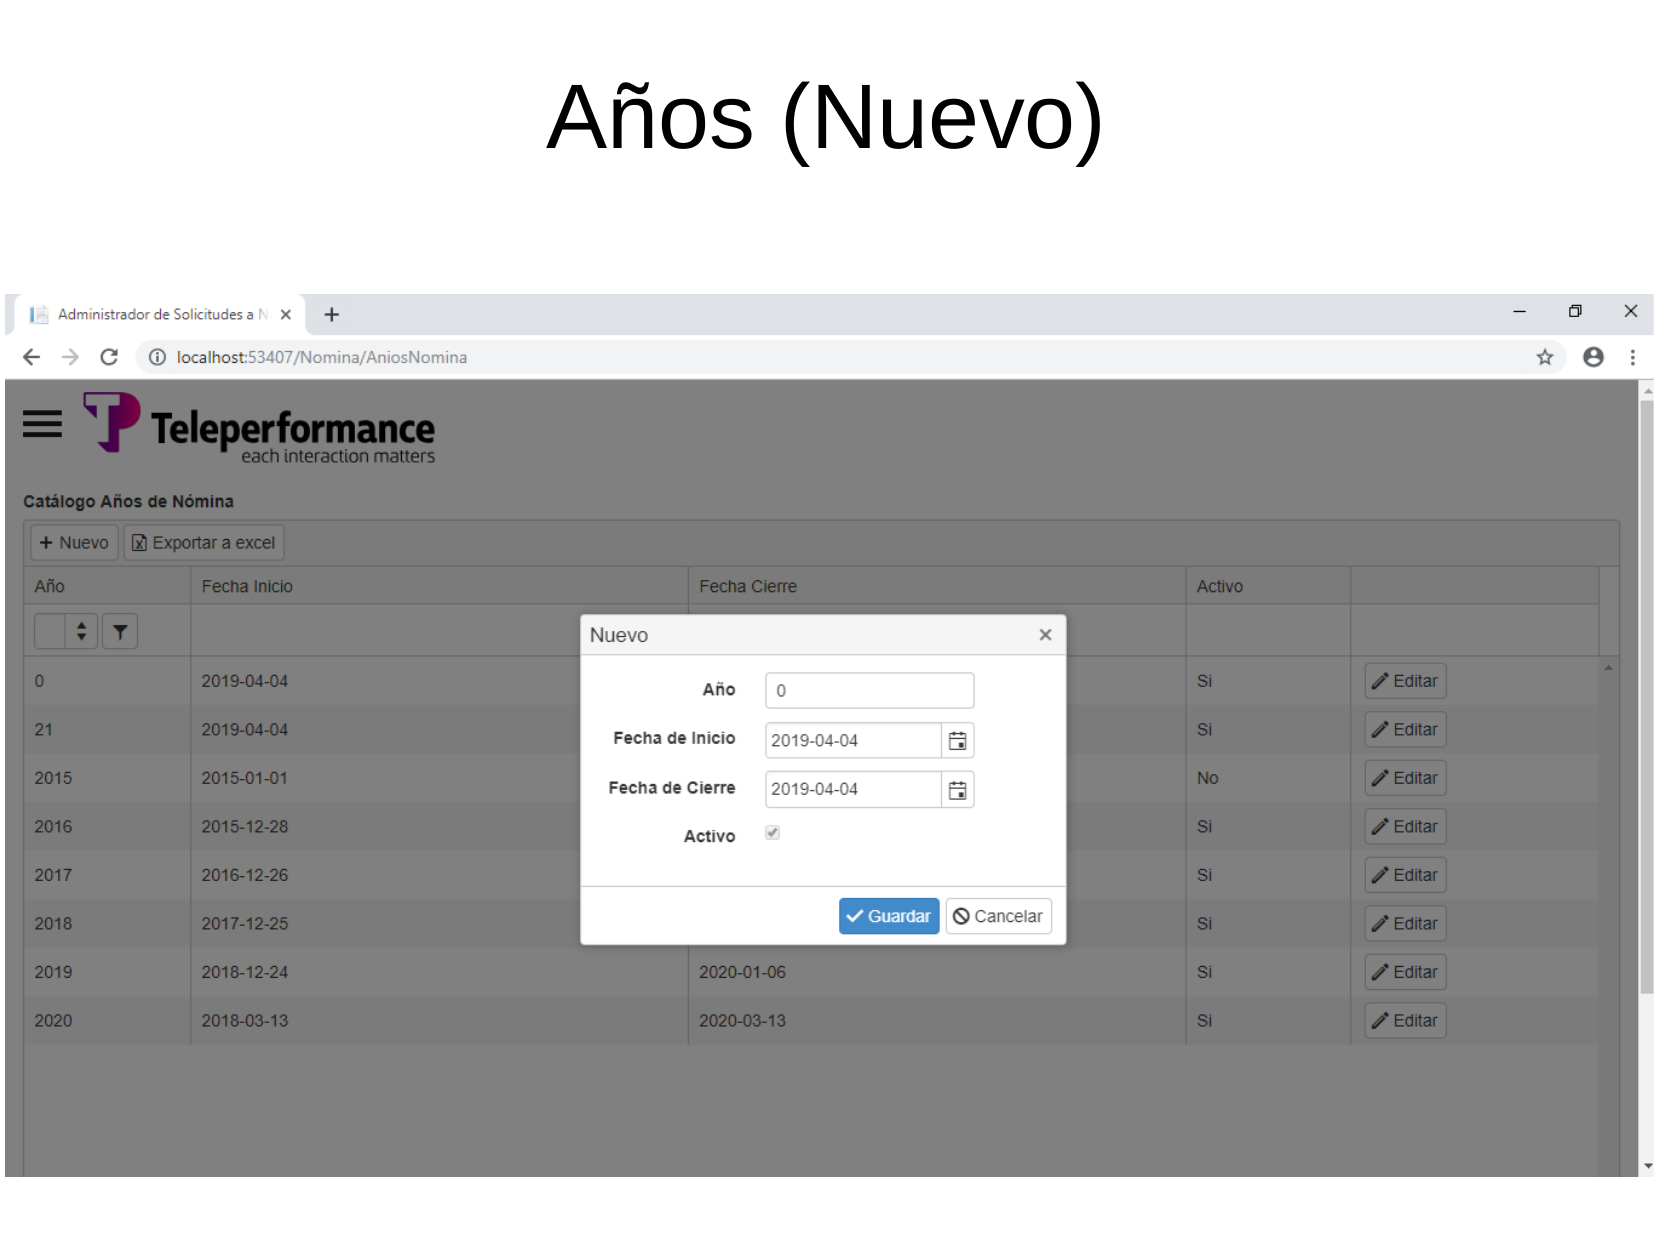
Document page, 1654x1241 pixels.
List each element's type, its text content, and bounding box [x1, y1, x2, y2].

title Años (Nuevo) [82, 49, 1571, 257]
picture [5, 294, 1654, 1177]
